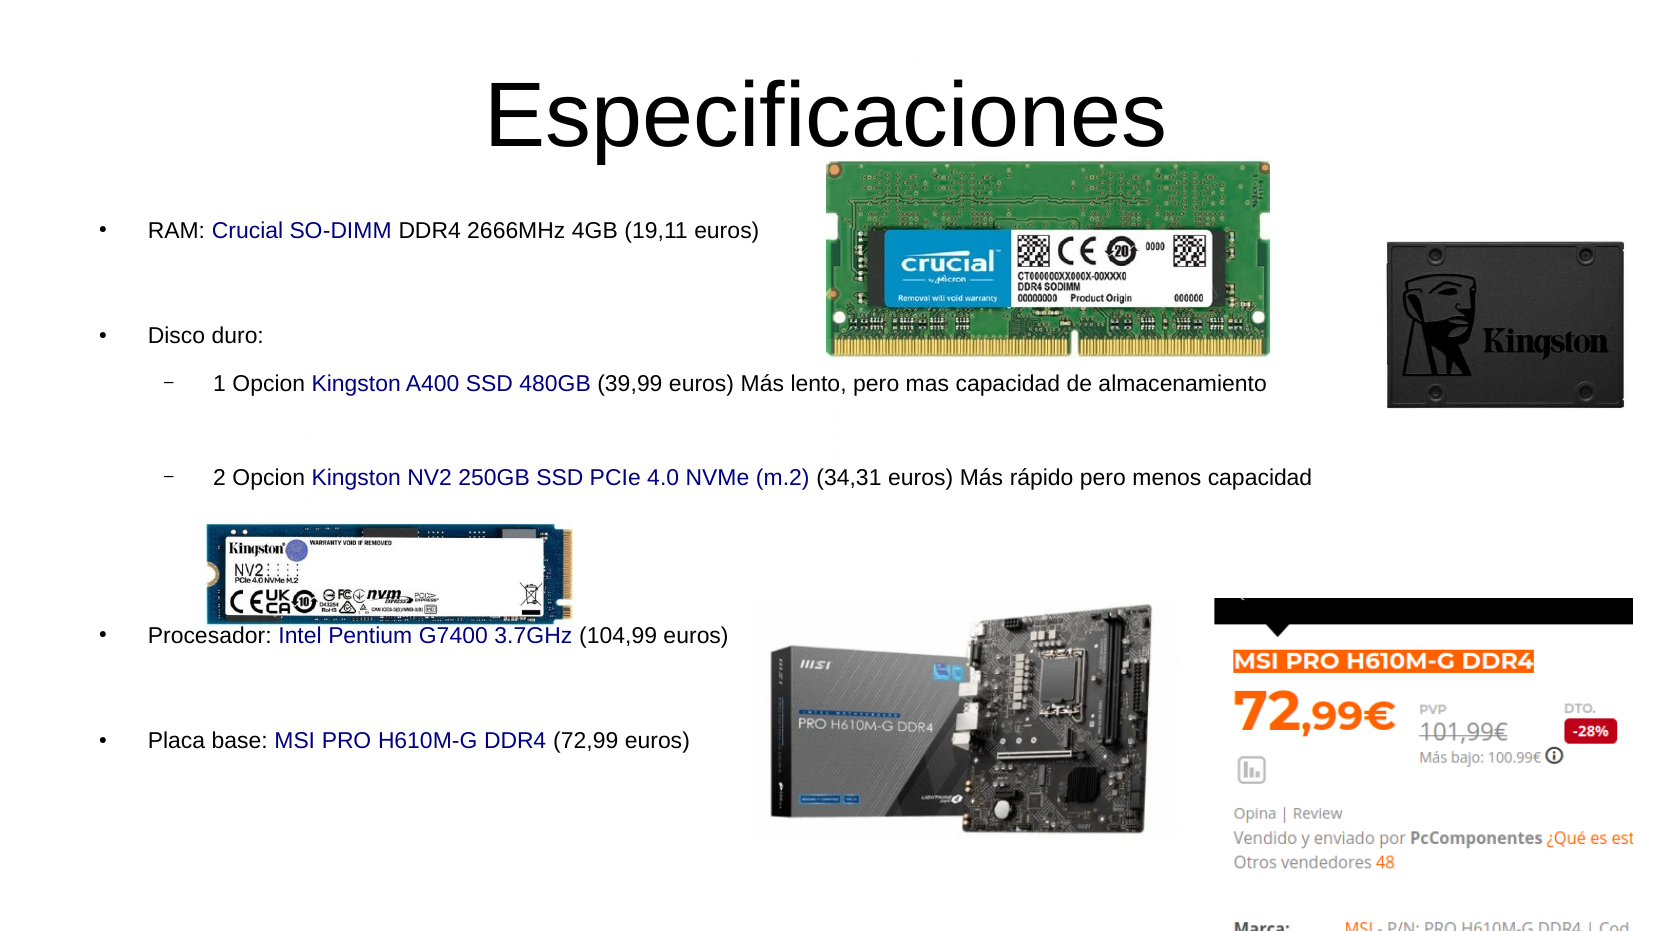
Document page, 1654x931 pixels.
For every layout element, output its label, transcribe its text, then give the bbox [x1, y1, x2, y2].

picture [826, 193, 1270, 217]
title Especificaciones [82, 37, 1571, 193]
picture [741, 598, 1633, 931]
picture [1358, 177, 1654, 473]
list RAM: Crucial SO-DIMM DDR4 2666MHz 4GB (19,11 euros) Disco duro: 1 Opcion Kingston A400 SSD 480GB (39,99 euros) Más lento, pero mas capacidad de almacenamiento 2 Opcion Kingston NV2 250GB SSD PCIe 4.0 NVMe (m.2) (34,31 euros) Más rápido pero menos capacidad Procesador: Intel Pentium G7400 3.7GHz (104,99 euros) Placa base: MSI PRO H610M-G DDR4 (72,99 euros) [82, 217, 1571, 758]
